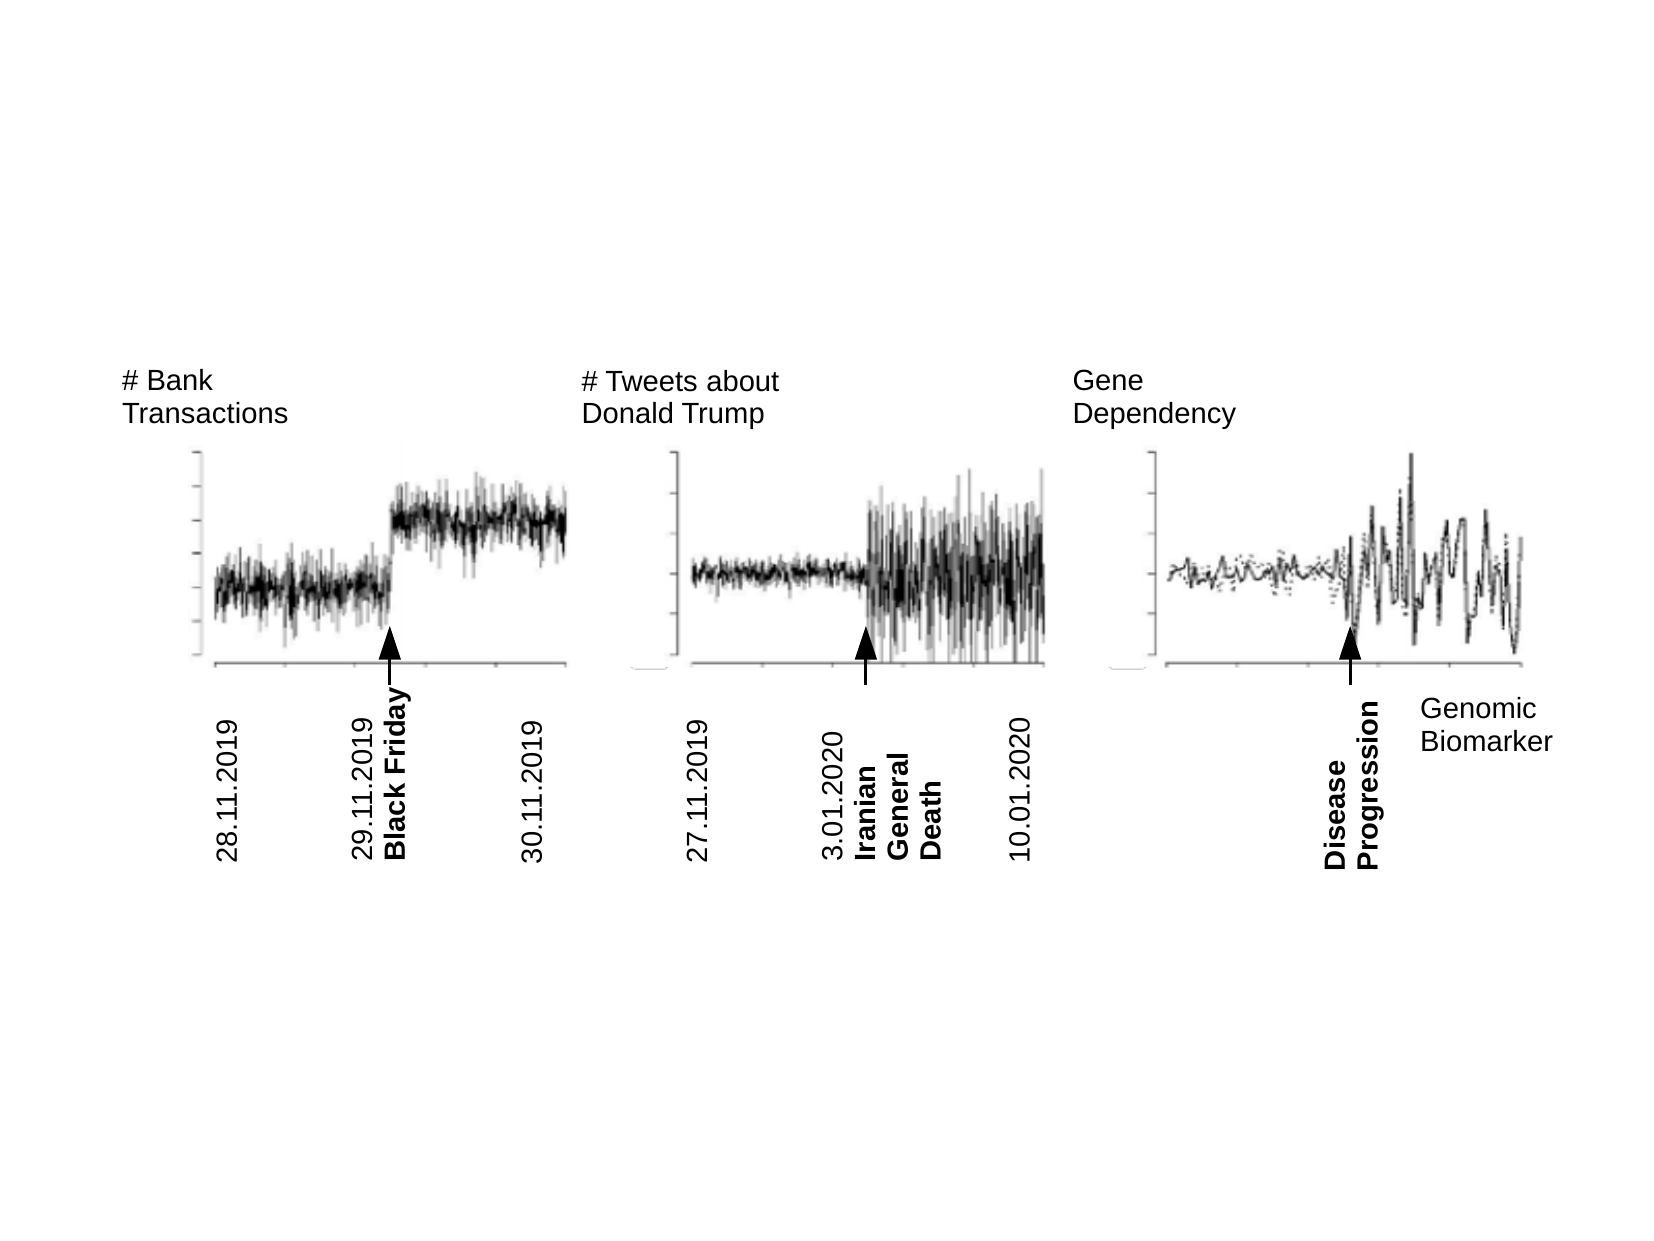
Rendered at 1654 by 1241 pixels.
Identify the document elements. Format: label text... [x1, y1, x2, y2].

text_box 29.11.2019 Black Friday [338, 672, 419, 877]
text_box # Bank Transactions [107, 356, 304, 438]
picture [188, 436, 1534, 672]
text_box 27.11.2019 [673, 701, 721, 879]
text_box Gene Dependency [1057, 356, 1252, 438]
text_box Genomic Biomarker [1405, 685, 1569, 766]
text_box 10.01.2020 [995, 701, 1044, 879]
text_box # Tweets about Donald Trump [566, 357, 803, 438]
text_box 3.01.2020 Iranian General Death [808, 716, 955, 877]
text_box Disease Progression [1311, 685, 1392, 886]
text_box 28.11.2019 [203, 701, 251, 879]
text_box 30.11.2019 [507, 702, 556, 879]
